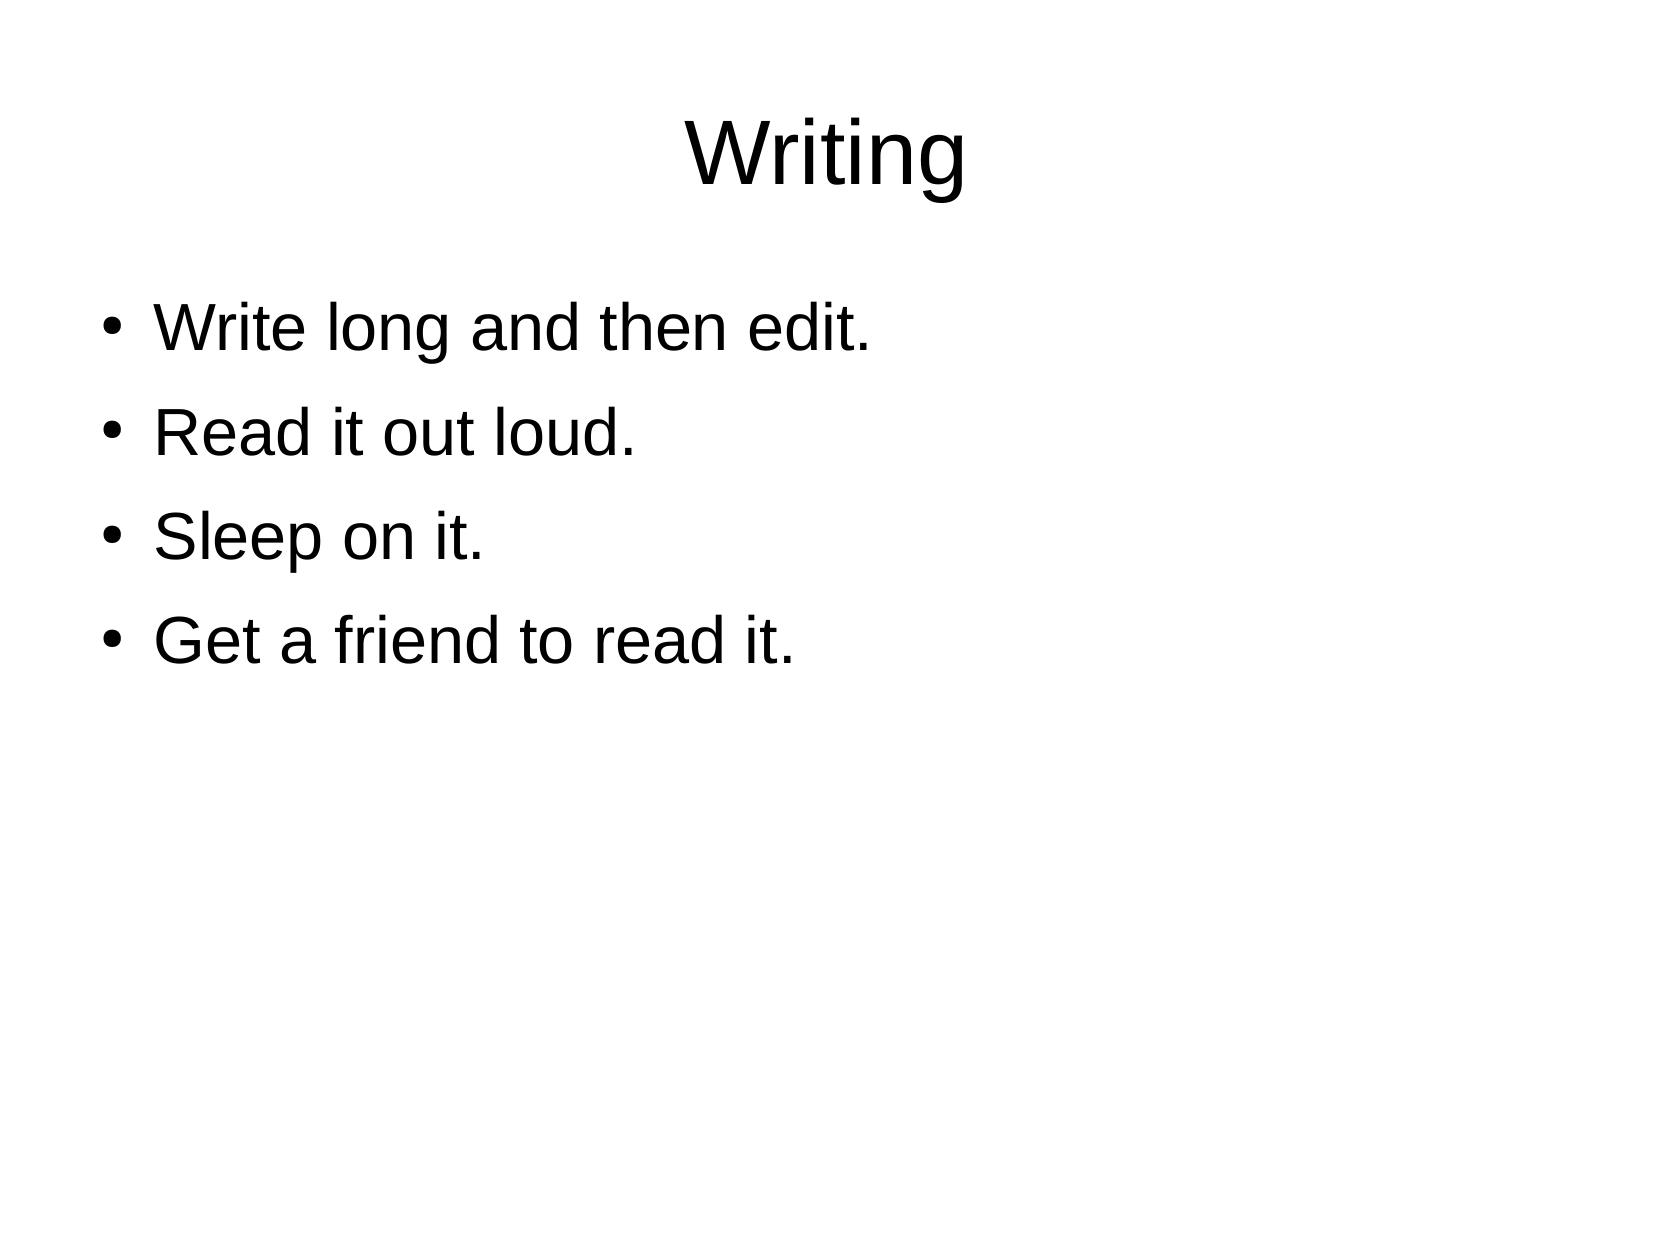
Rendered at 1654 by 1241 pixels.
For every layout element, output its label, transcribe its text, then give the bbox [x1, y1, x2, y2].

list Write long and then edit. Read it out loud. Sleep on it. Get a friend to read it. [82, 290, 1571, 1010]
title Writing [82, 49, 1571, 257]
